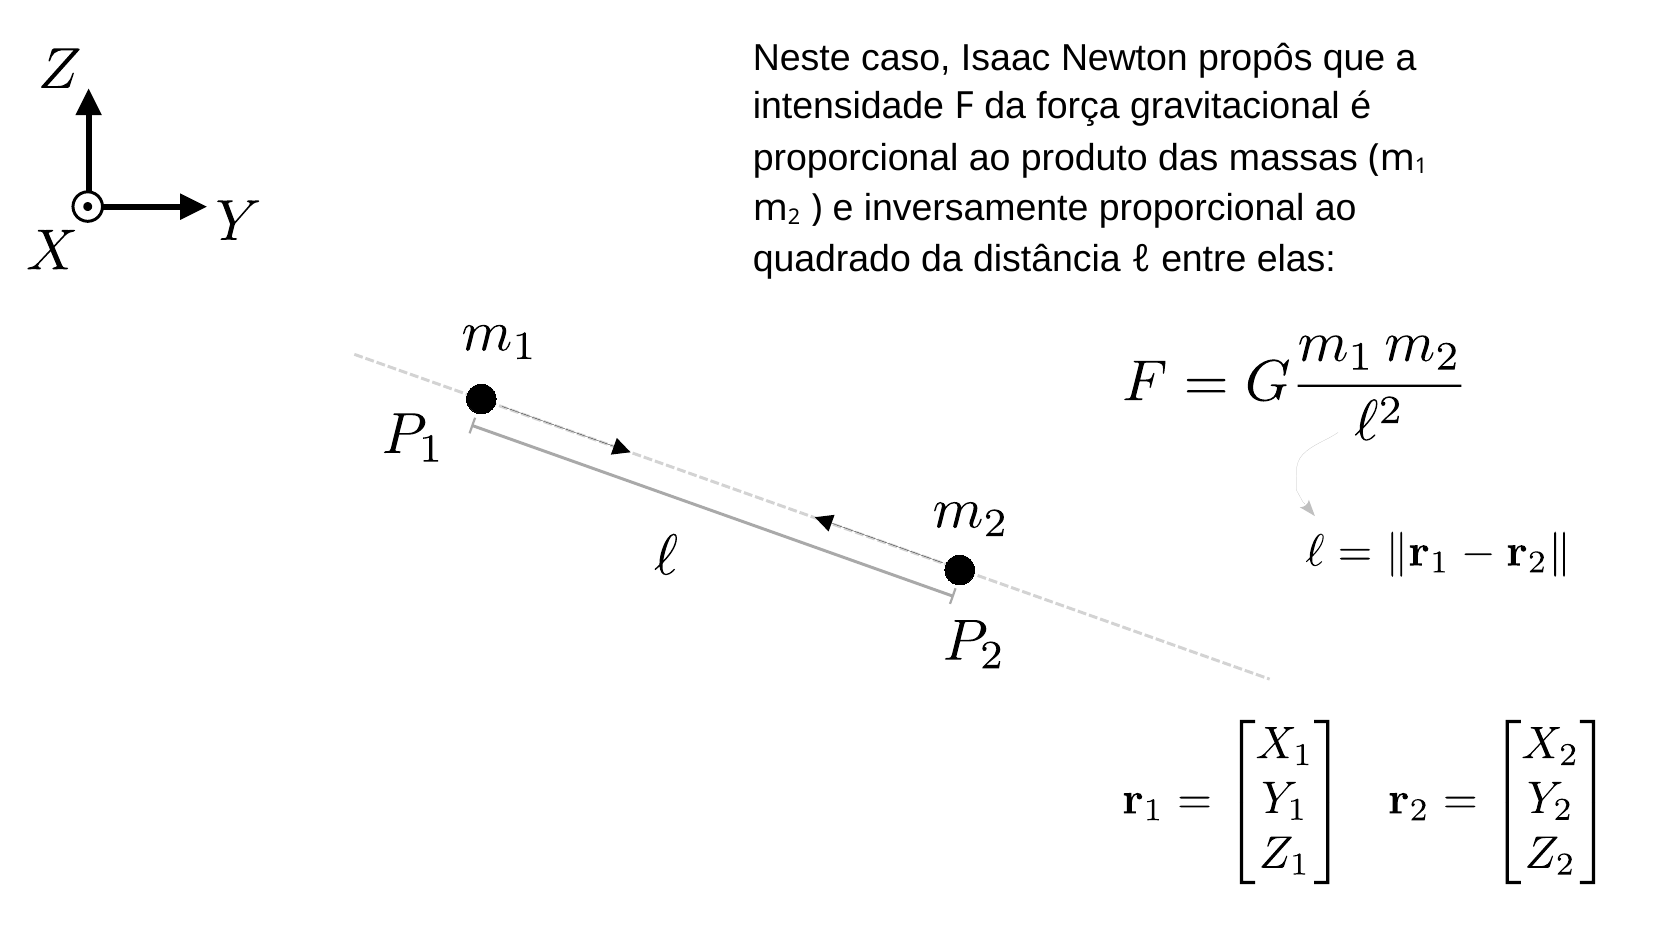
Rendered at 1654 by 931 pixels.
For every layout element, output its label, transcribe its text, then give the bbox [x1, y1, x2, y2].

picture [1387, 718, 1597, 886]
picture [1306, 531, 1565, 577]
text_box [944, 555, 975, 585]
picture [463, 324, 532, 360]
picture [944, 620, 1001, 669]
picture [27, 229, 76, 270]
picture [652, 531, 680, 578]
picture [1122, 718, 1331, 886]
picture [383, 413, 439, 462]
text_box [466, 384, 497, 414]
text_box [72, 191, 103, 222]
text_box Neste caso, Isaac Newton propôs que a intensidade F da força gravitacional é proporcional ao produto das massas (m1 m2 ) e inversamente proporcional ao quadrado da distância ℓ entre elas: [738, 29, 1536, 325]
picture [41, 48, 80, 88]
picture [217, 200, 260, 240]
picture [1122, 333, 1464, 443]
picture [934, 501, 1004, 537]
